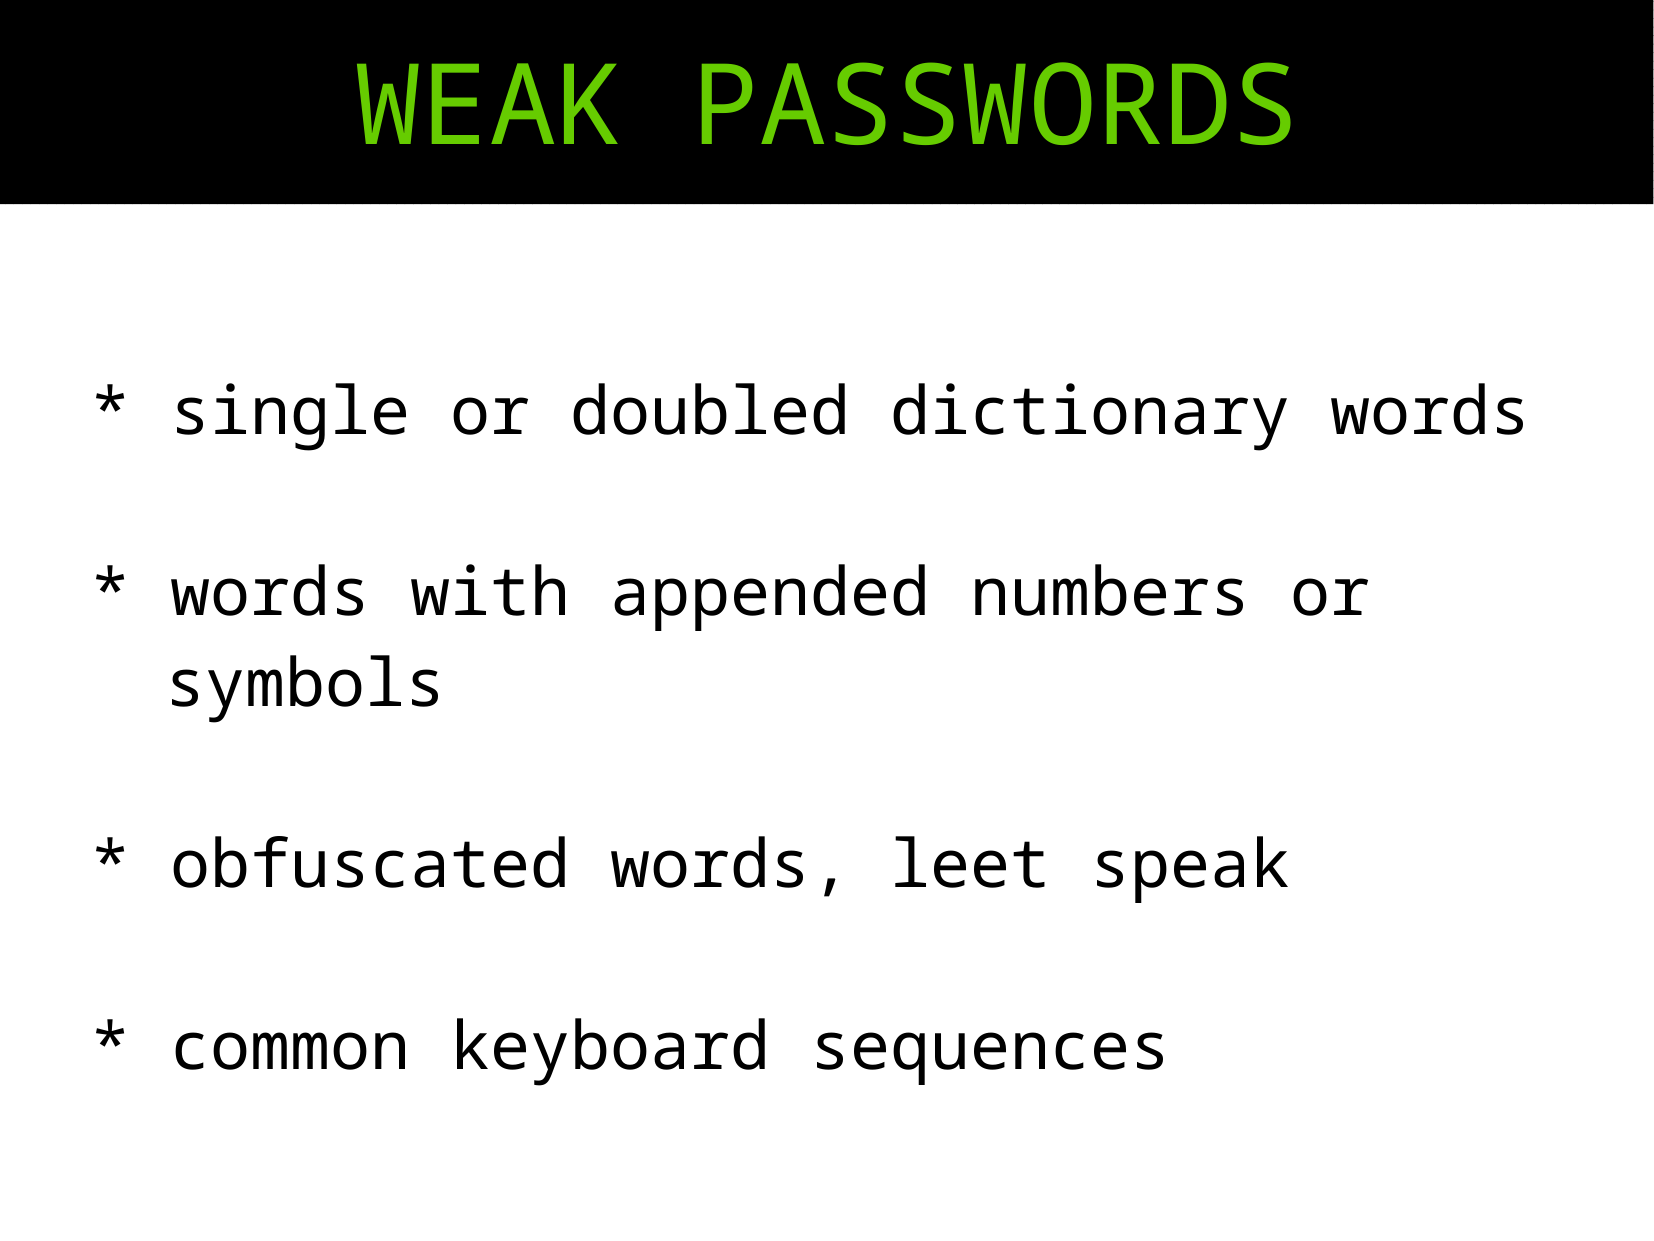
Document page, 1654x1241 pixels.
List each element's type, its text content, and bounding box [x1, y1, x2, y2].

subtitle * single or doubled dictionary words * words with appended numbers or symbols * obfuscated words, leet speak * common keyboard sequences [90, 305, 1621, 1146]
title WEAK PASSWORDS [0, 0, 1654, 205]
